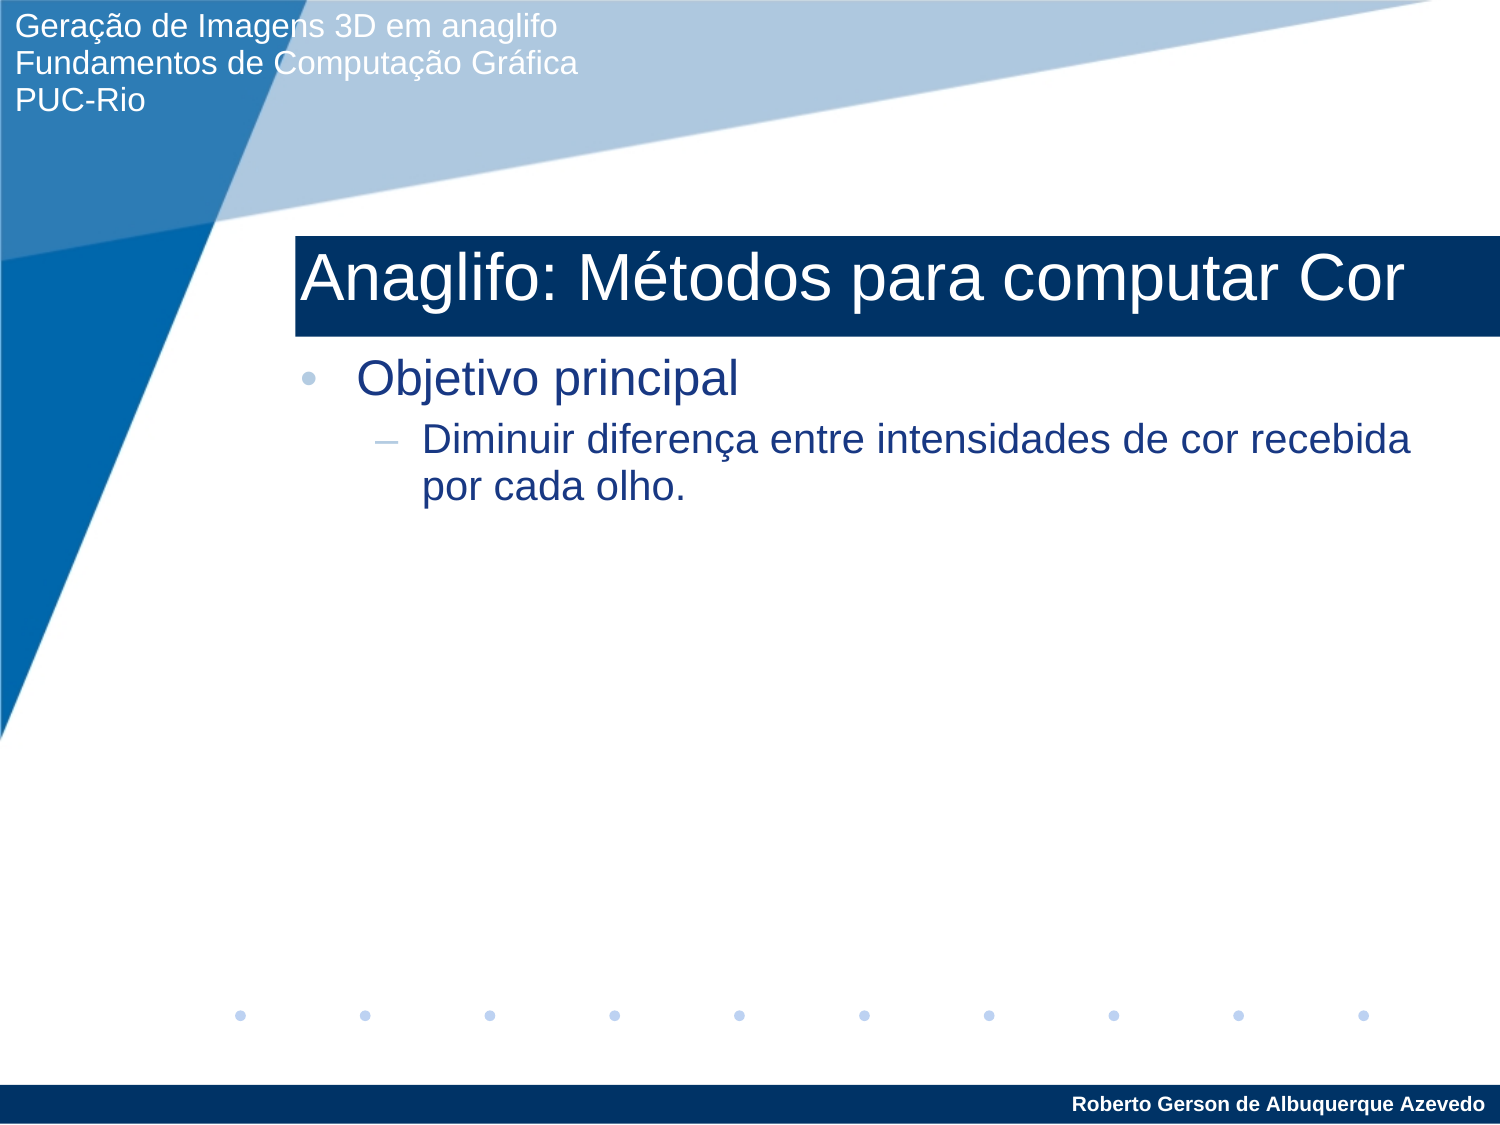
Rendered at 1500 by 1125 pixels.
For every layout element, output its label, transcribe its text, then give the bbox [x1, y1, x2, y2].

list Objetivo principal Diminuir diferença entre intensidades de cor recebida por cada olho. [299, 350, 1475, 1093]
title Anaglifo: Métodos para computar Cor [300, 224, 1500, 331]
picture [0, 0, 1500, 842]
